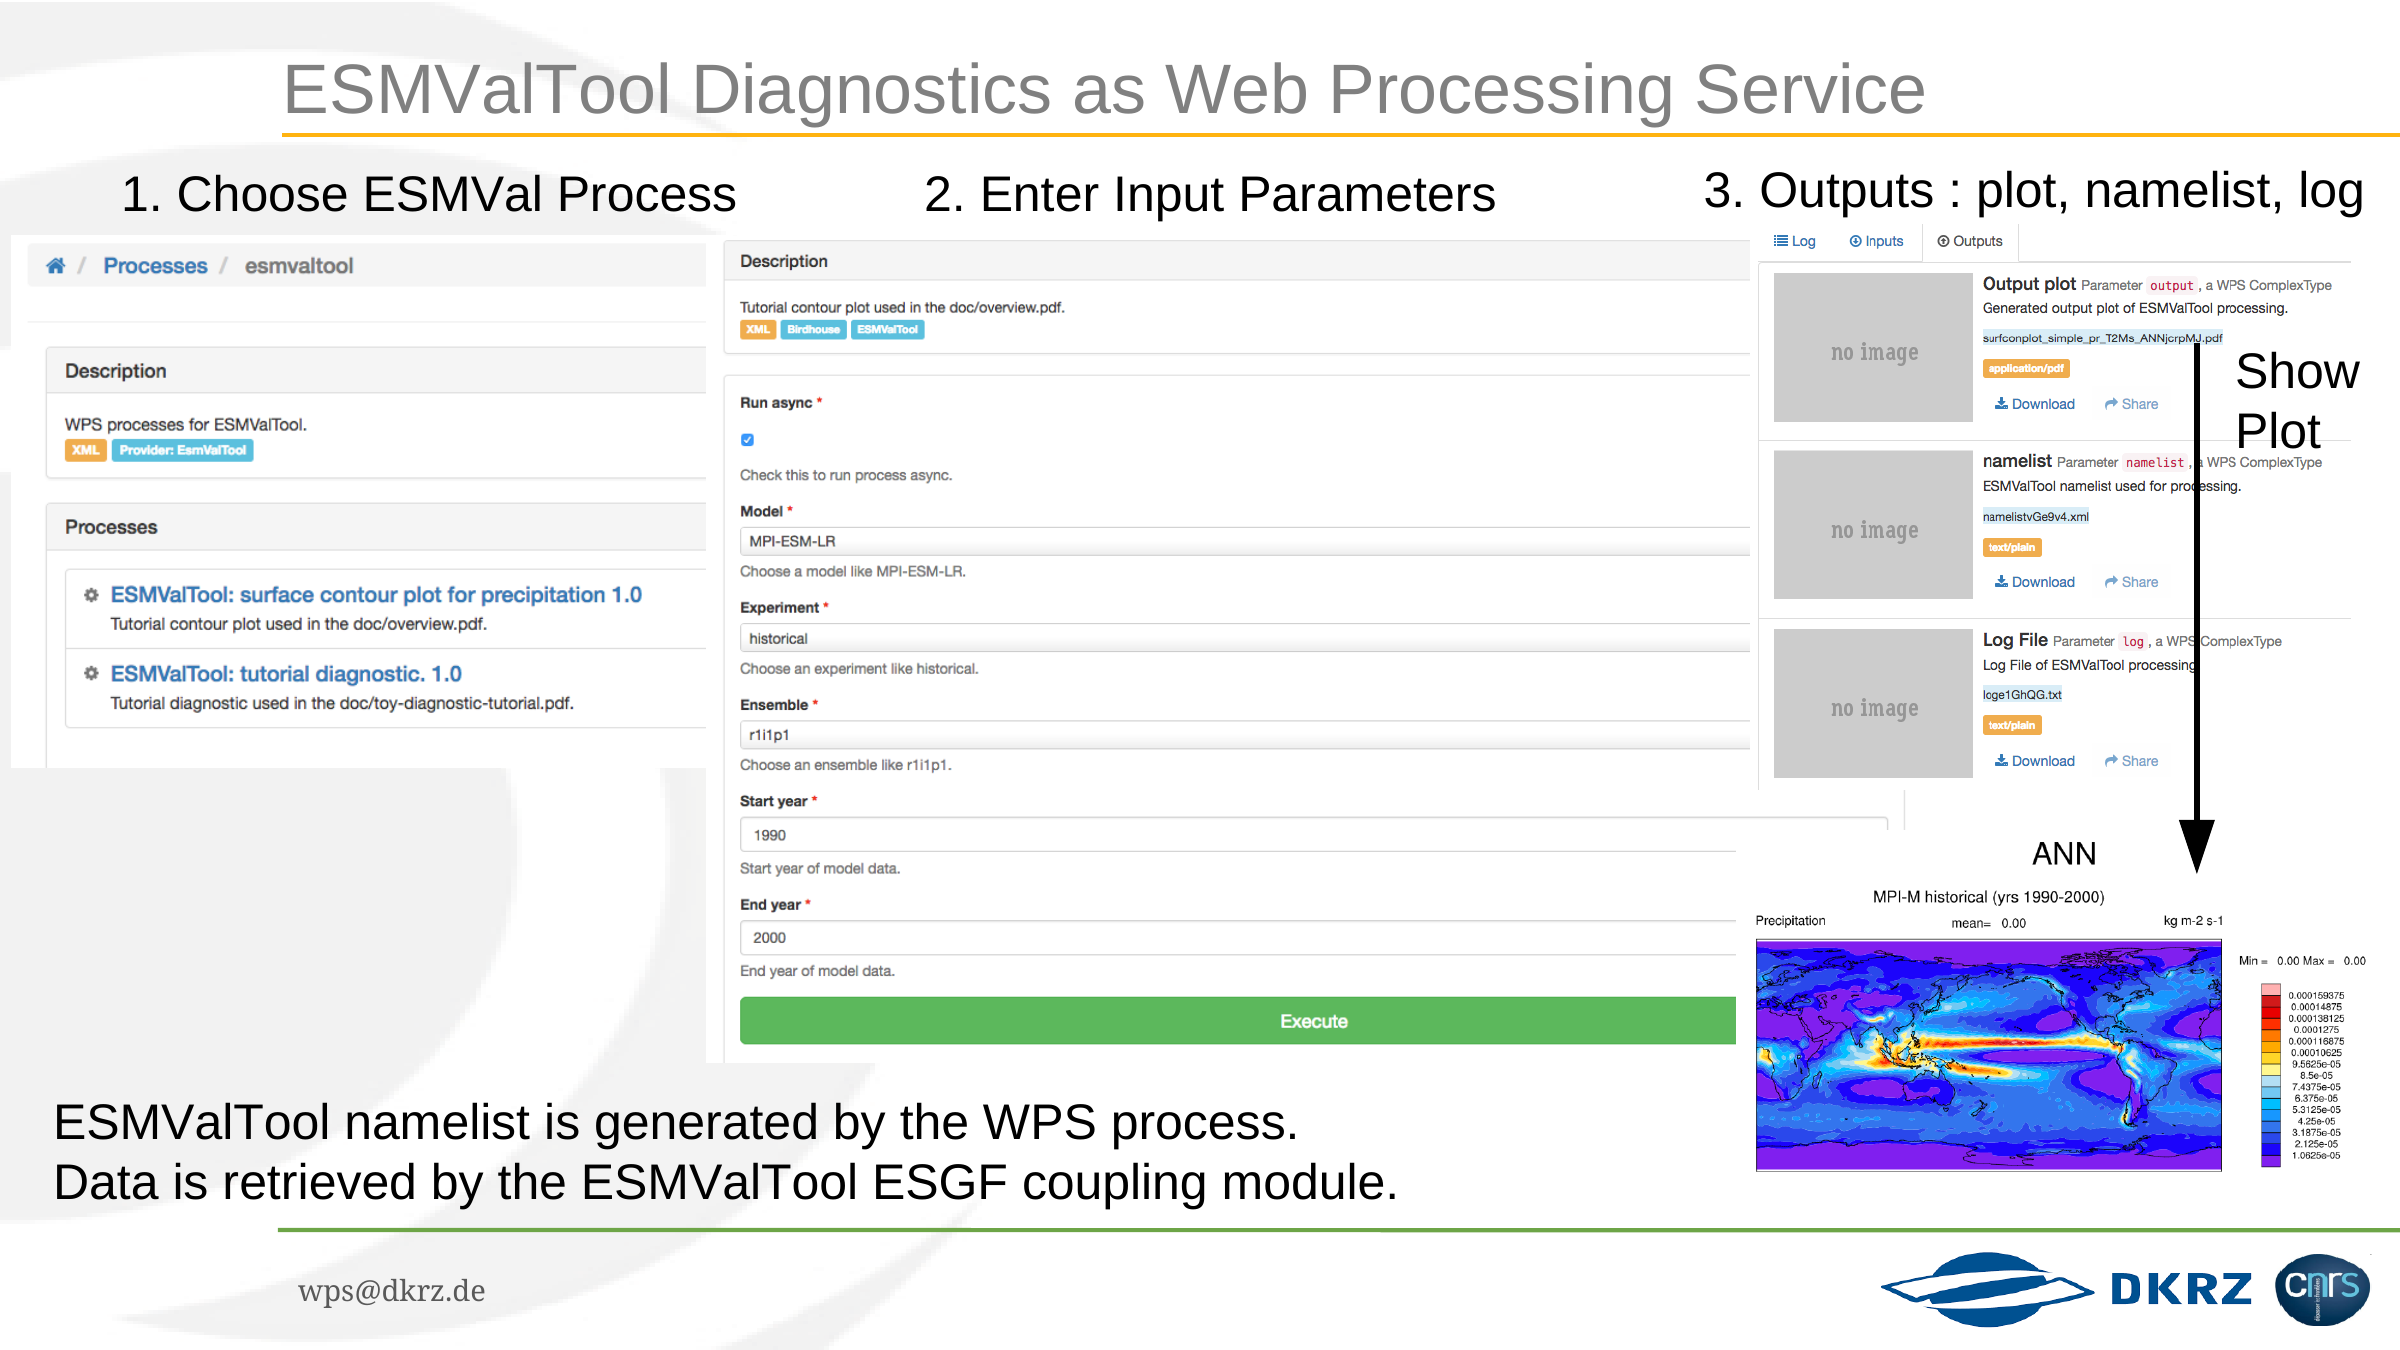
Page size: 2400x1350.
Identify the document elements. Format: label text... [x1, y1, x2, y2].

text_box 2. Enter Input Parameters [909, 153, 1513, 229]
text_box 1. Choose ESMVal Process [106, 153, 749, 229]
title ESMValTool Diagnostics as Web Processing Service [268, 35, 2375, 146]
text_box Show Plot [2220, 330, 2389, 490]
text_box ESMValTool namelist is generated by the WPS process. Data is retrieved by the ESMValTool ESGF coupling module. [38, 1081, 1406, 1217]
text_box 3. Outputs : plot, namelist, log [1688, 149, 2381, 225]
picture [0, 0, 2400, 1350]
